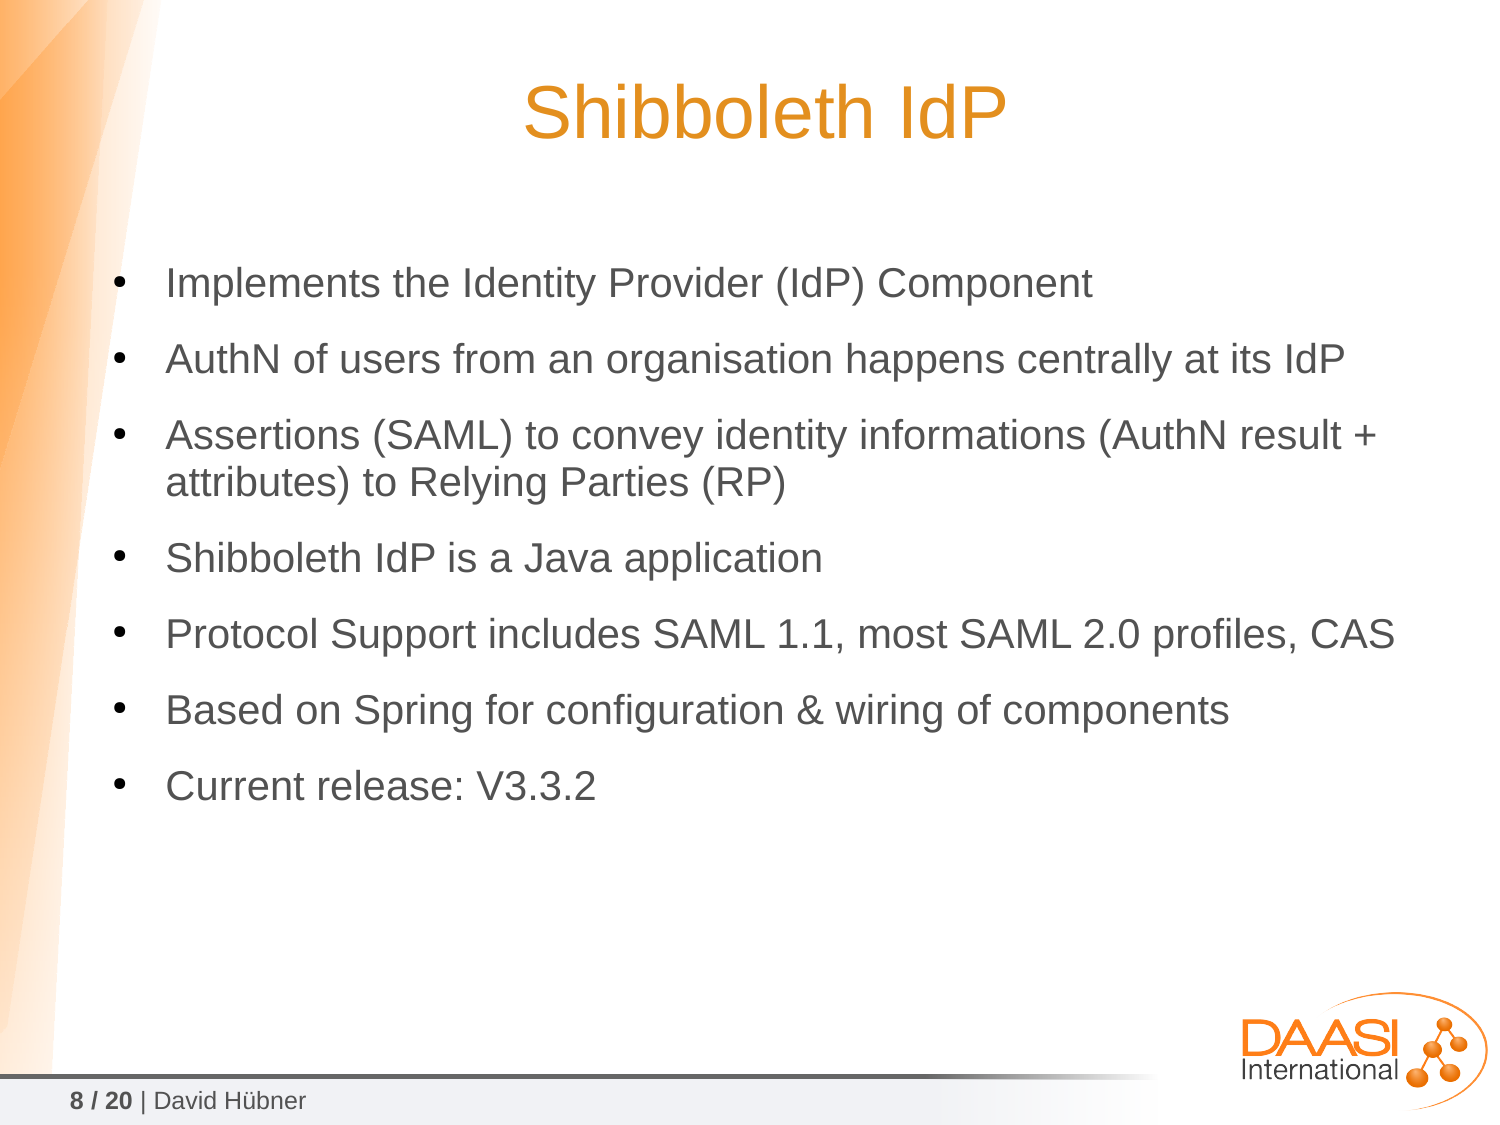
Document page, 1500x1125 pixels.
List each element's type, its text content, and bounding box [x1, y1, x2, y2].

title Shibboleth IdP [91, 48, 1441, 178]
picture [1240, 992, 1500, 1111]
list Implements the Identity Provider (IdP) Component AuthN of users from an organisation happens centrally at its IdP Assertions (SAML) to convey identity informations (AuthN result + attributes) to Relying Parties (RP) Shibboleth IdP is a Java application Protocol Support includes SAML 1.1, most SAML 2.0 profiles, CAS Based on Spring for configuration & wiring of components Current release: V3.3.2 [94, 259, 1441, 945]
